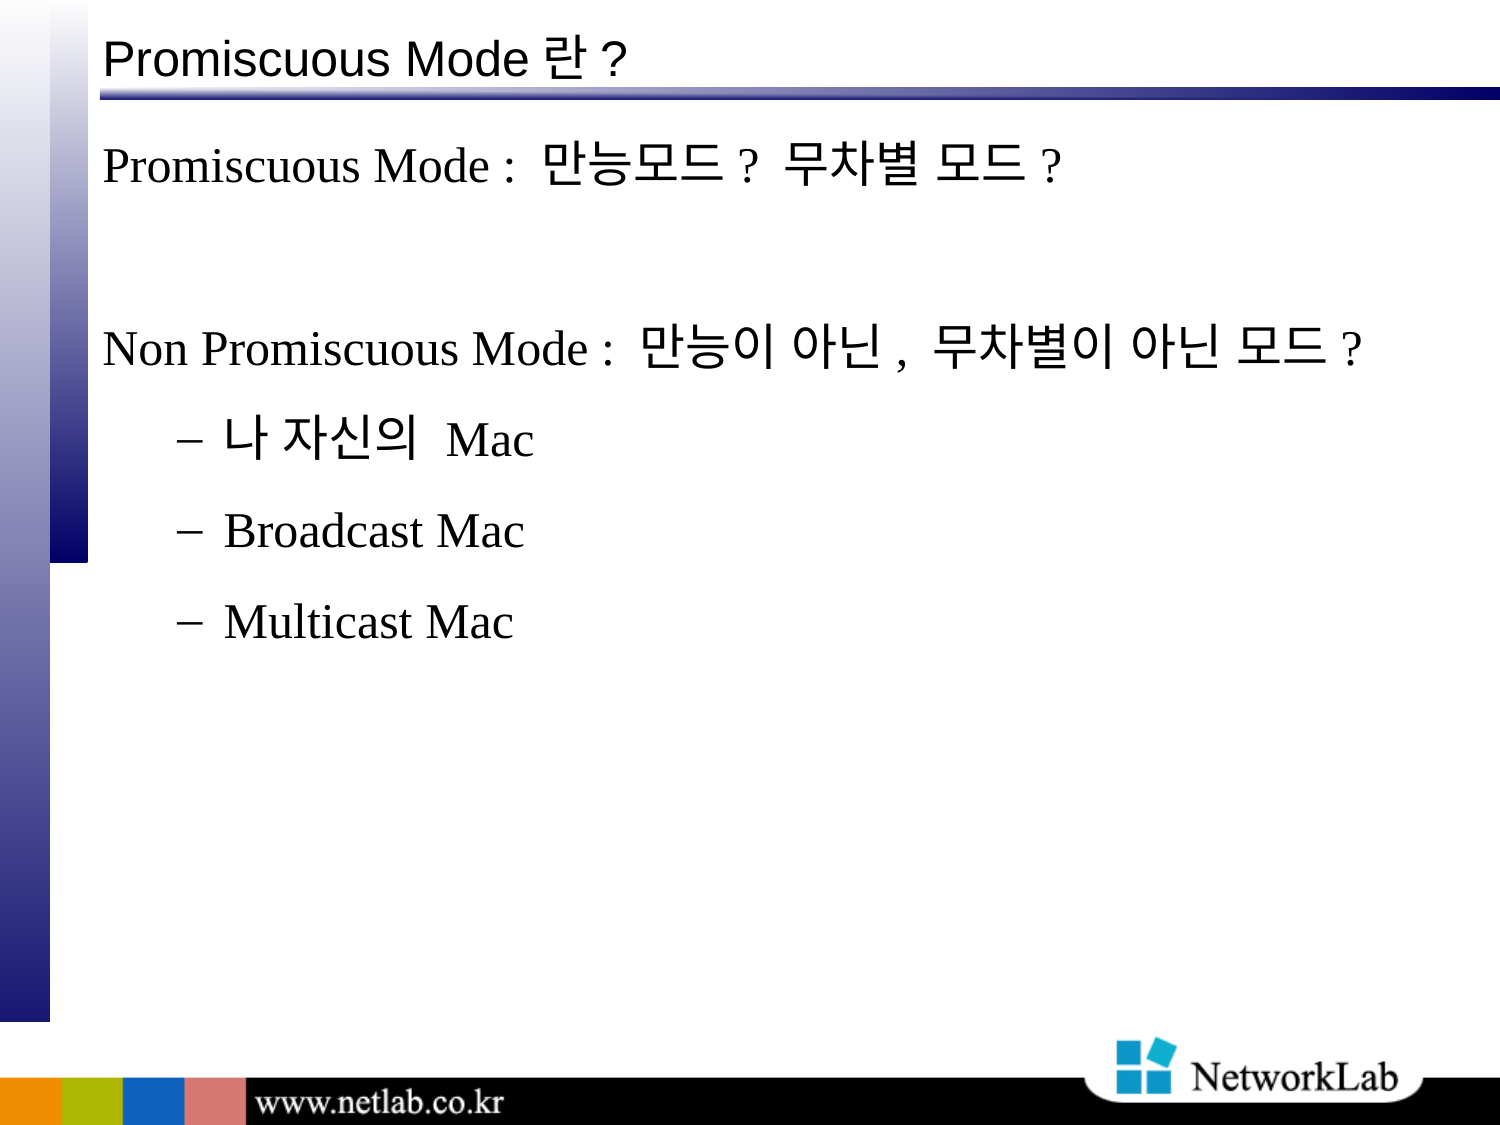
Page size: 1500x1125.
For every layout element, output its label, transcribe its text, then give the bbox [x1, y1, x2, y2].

picture [0, 1022, 1500, 1125]
picture [99, 95, 1500, 100]
text_box Promiscuous Mode : 만능모드? 무차별 모드? Non Promiscuous Mode : 만능이 아닌, 무차별이 아닌 모드? 나 자신의 Mac Broadcast Mac Multicast Mac [87, 124, 1500, 748]
text_box Promiscuous Mode란? [87, 18, 1500, 95]
